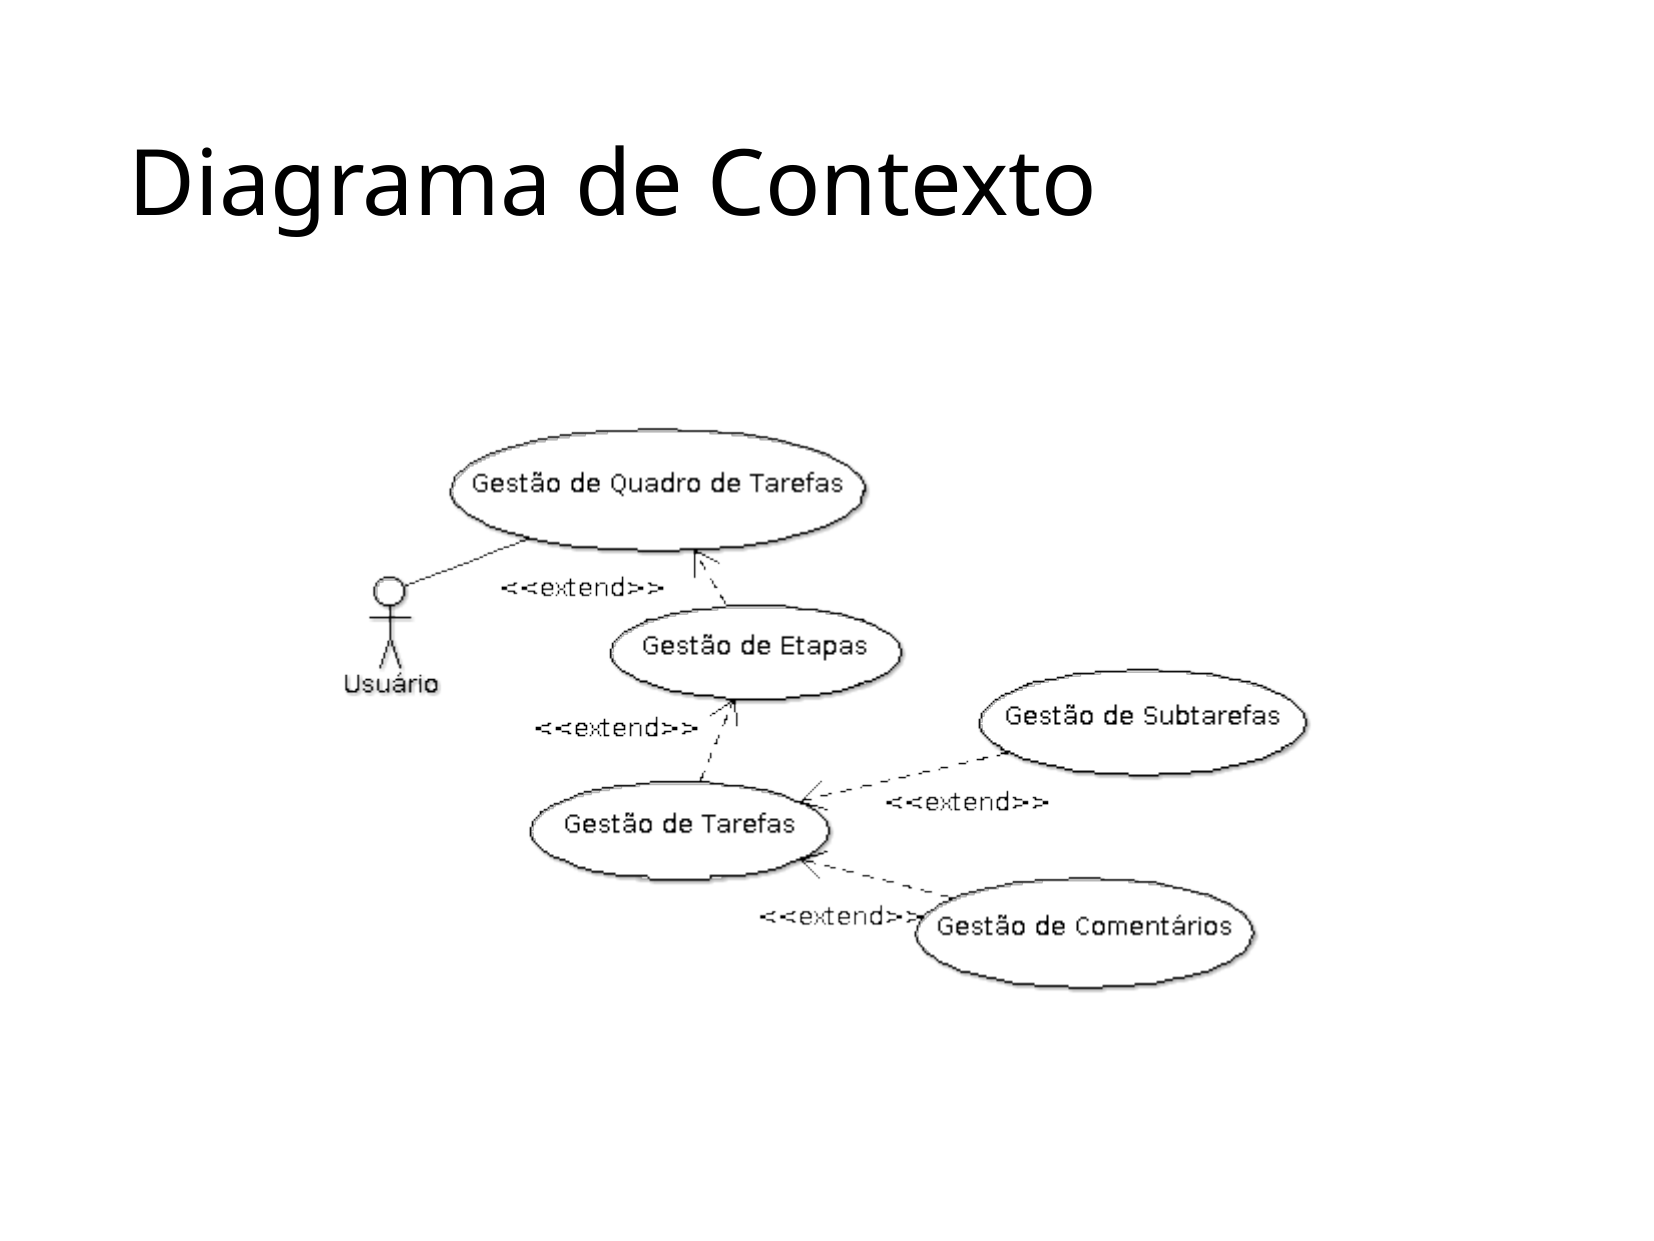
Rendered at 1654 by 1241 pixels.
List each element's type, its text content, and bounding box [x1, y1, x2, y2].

picture [113, 236, 1516, 1214]
title Diagrama de Contexto [113, 65, 1540, 306]
